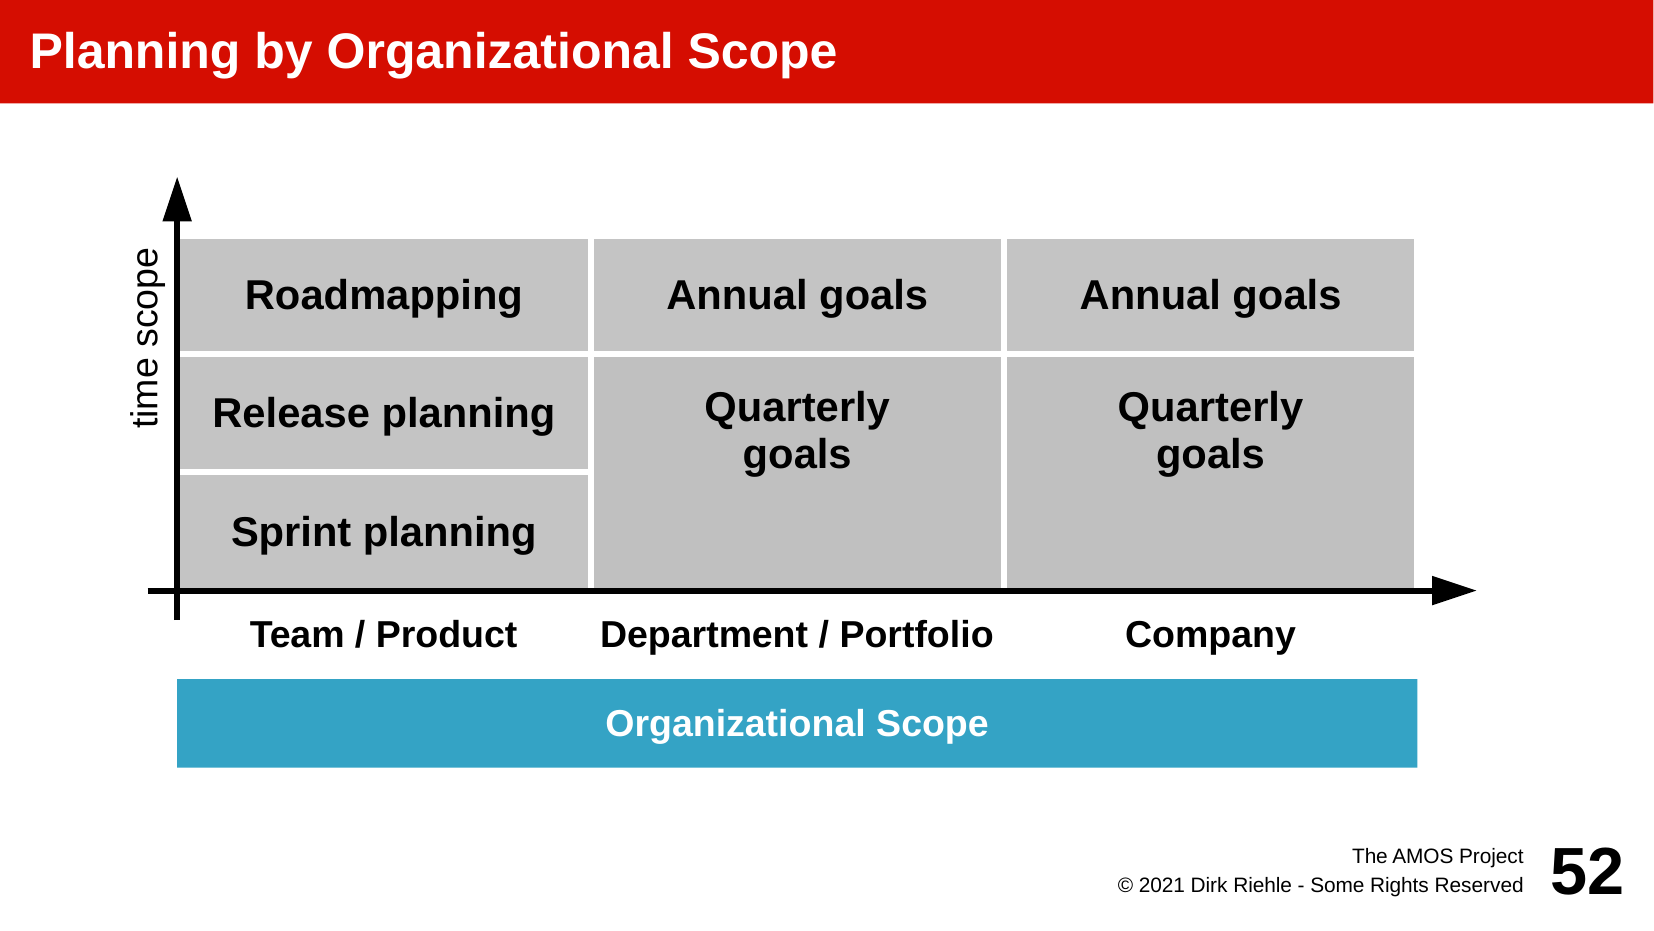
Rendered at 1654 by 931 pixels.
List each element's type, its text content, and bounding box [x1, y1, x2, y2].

text_box time scope [118, 236, 178, 473]
text_box Department / Portfolio [590, 590, 1003, 680]
text_box Release planning [180, 355, 591, 473]
text_box Roadmapping [180, 236, 590, 355]
text_box Organizational Scope [177, 680, 1418, 768]
text_box Annual goals [590, 236, 1003, 355]
text_box Quarterly goals [1003, 355, 1418, 588]
text_box Sprint planning [180, 473, 591, 588]
text_box Quarterly goals [591, 355, 1003, 588]
title Planning by Organizational Scope [0, 0, 1654, 104]
text_box Annual goals [1003, 236, 1418, 355]
text_box Company [1003, 590, 1418, 680]
text_box Team / Product [177, 590, 590, 680]
